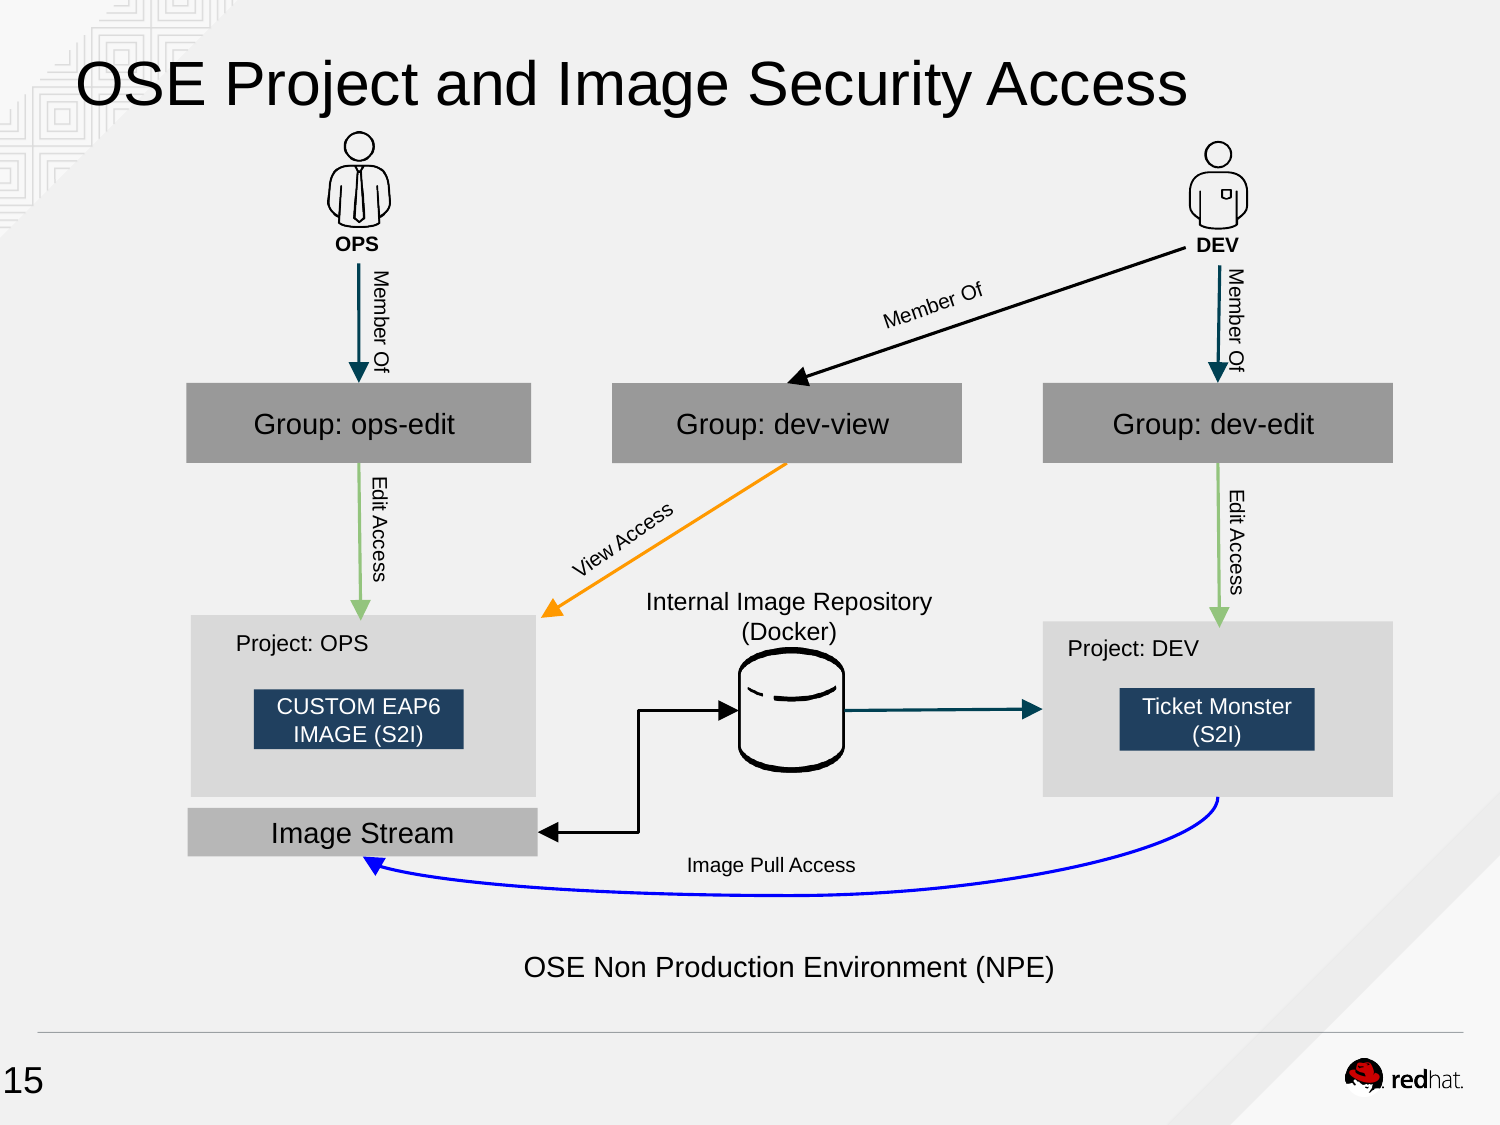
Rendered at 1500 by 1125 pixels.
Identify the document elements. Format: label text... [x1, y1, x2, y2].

text_box Ticket Monster (S2I) [1119, 688, 1315, 751]
text_box OPS [324, 227, 393, 264]
text_box [190, 615, 360, 621]
text_box View Access [551, 473, 705, 598]
text_box Edit Access [361, 463, 402, 623]
text_box [1042, 621, 1217, 625]
text_box [1042, 621, 1393, 797]
text_box <number> [0, 1050, 75, 1110]
text_box OSE Non Production Environment (NPE) [186, 940, 1393, 1026]
text_box Internal Image Repository (Docker) [579, 578, 999, 682]
text_box Member Of [362, 255, 403, 390]
text_box [1188, 171, 1249, 230]
text_box Image Stream [187, 807, 538, 857]
text_box CUSTOM EAP6 IMAGE (S2I) [253, 689, 464, 750]
text_box Member Of [863, 242, 1065, 346]
text_box Edit Access [1218, 466, 1260, 620]
text_box Group: dev-view [612, 383, 962, 464]
text_box Member Of [1217, 254, 1258, 389]
text_box [190, 615, 536, 797]
text_box DEV [1185, 229, 1254, 266]
text_box OSE Project and Image Security Access [74, 0, 1425, 118]
text_box Group: ops-edit [186, 382, 532, 463]
text_box Group: dev-edit [1042, 382, 1393, 463]
text_box Image Pull Access [672, 843, 913, 884]
text_box Project: DEV [1033, 625, 1234, 669]
picture [0, 0, 1500, 1125]
text_box [1204, 140, 1233, 169]
text_box Project: OPS [146, 621, 459, 664]
